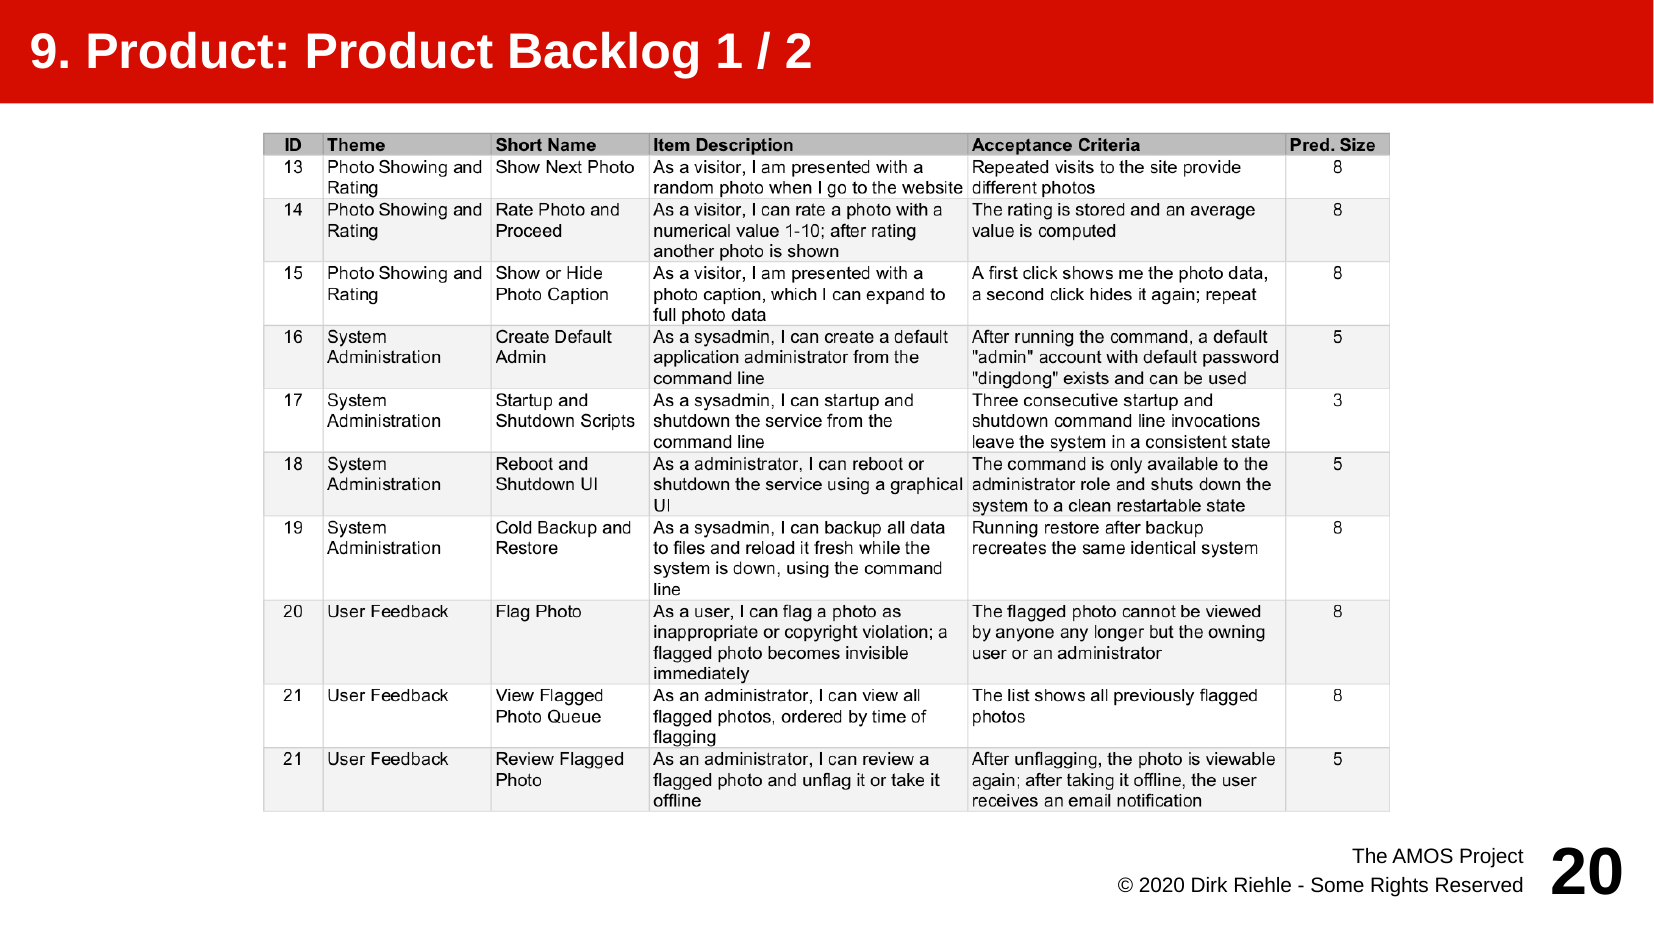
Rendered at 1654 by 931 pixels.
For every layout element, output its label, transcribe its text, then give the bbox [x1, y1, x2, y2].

title 9. Product: Product Backlog 1 / 2 [0, 0, 1654, 104]
picture [275, 132, 1378, 812]
